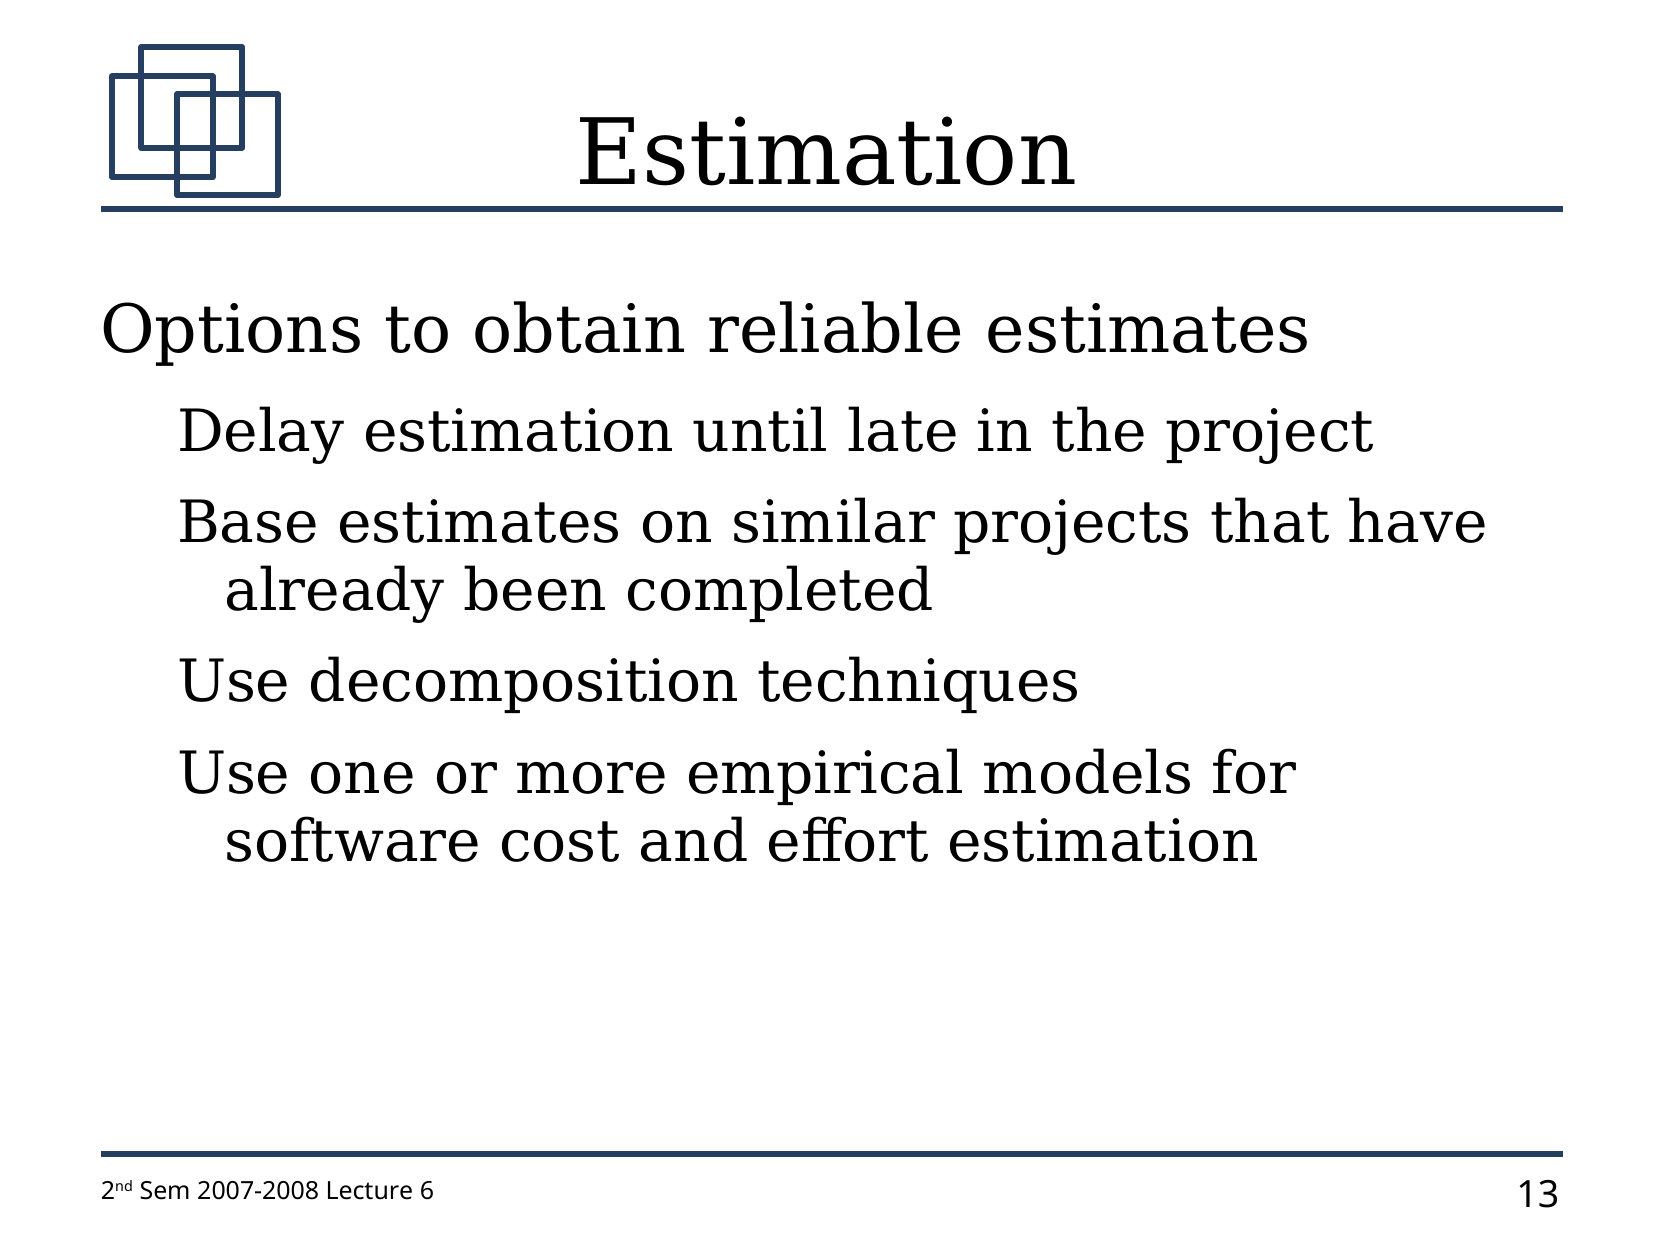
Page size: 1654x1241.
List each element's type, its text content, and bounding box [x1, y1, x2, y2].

title Estimation [82, 49, 1571, 257]
list Options to obtain reliable estimates Delay estimation until late in the project Base estimates on similar projects that have already been completed Use decomposition techniques Use one or more empirical models for software cost and effort estimation [82, 290, 1571, 1109]
